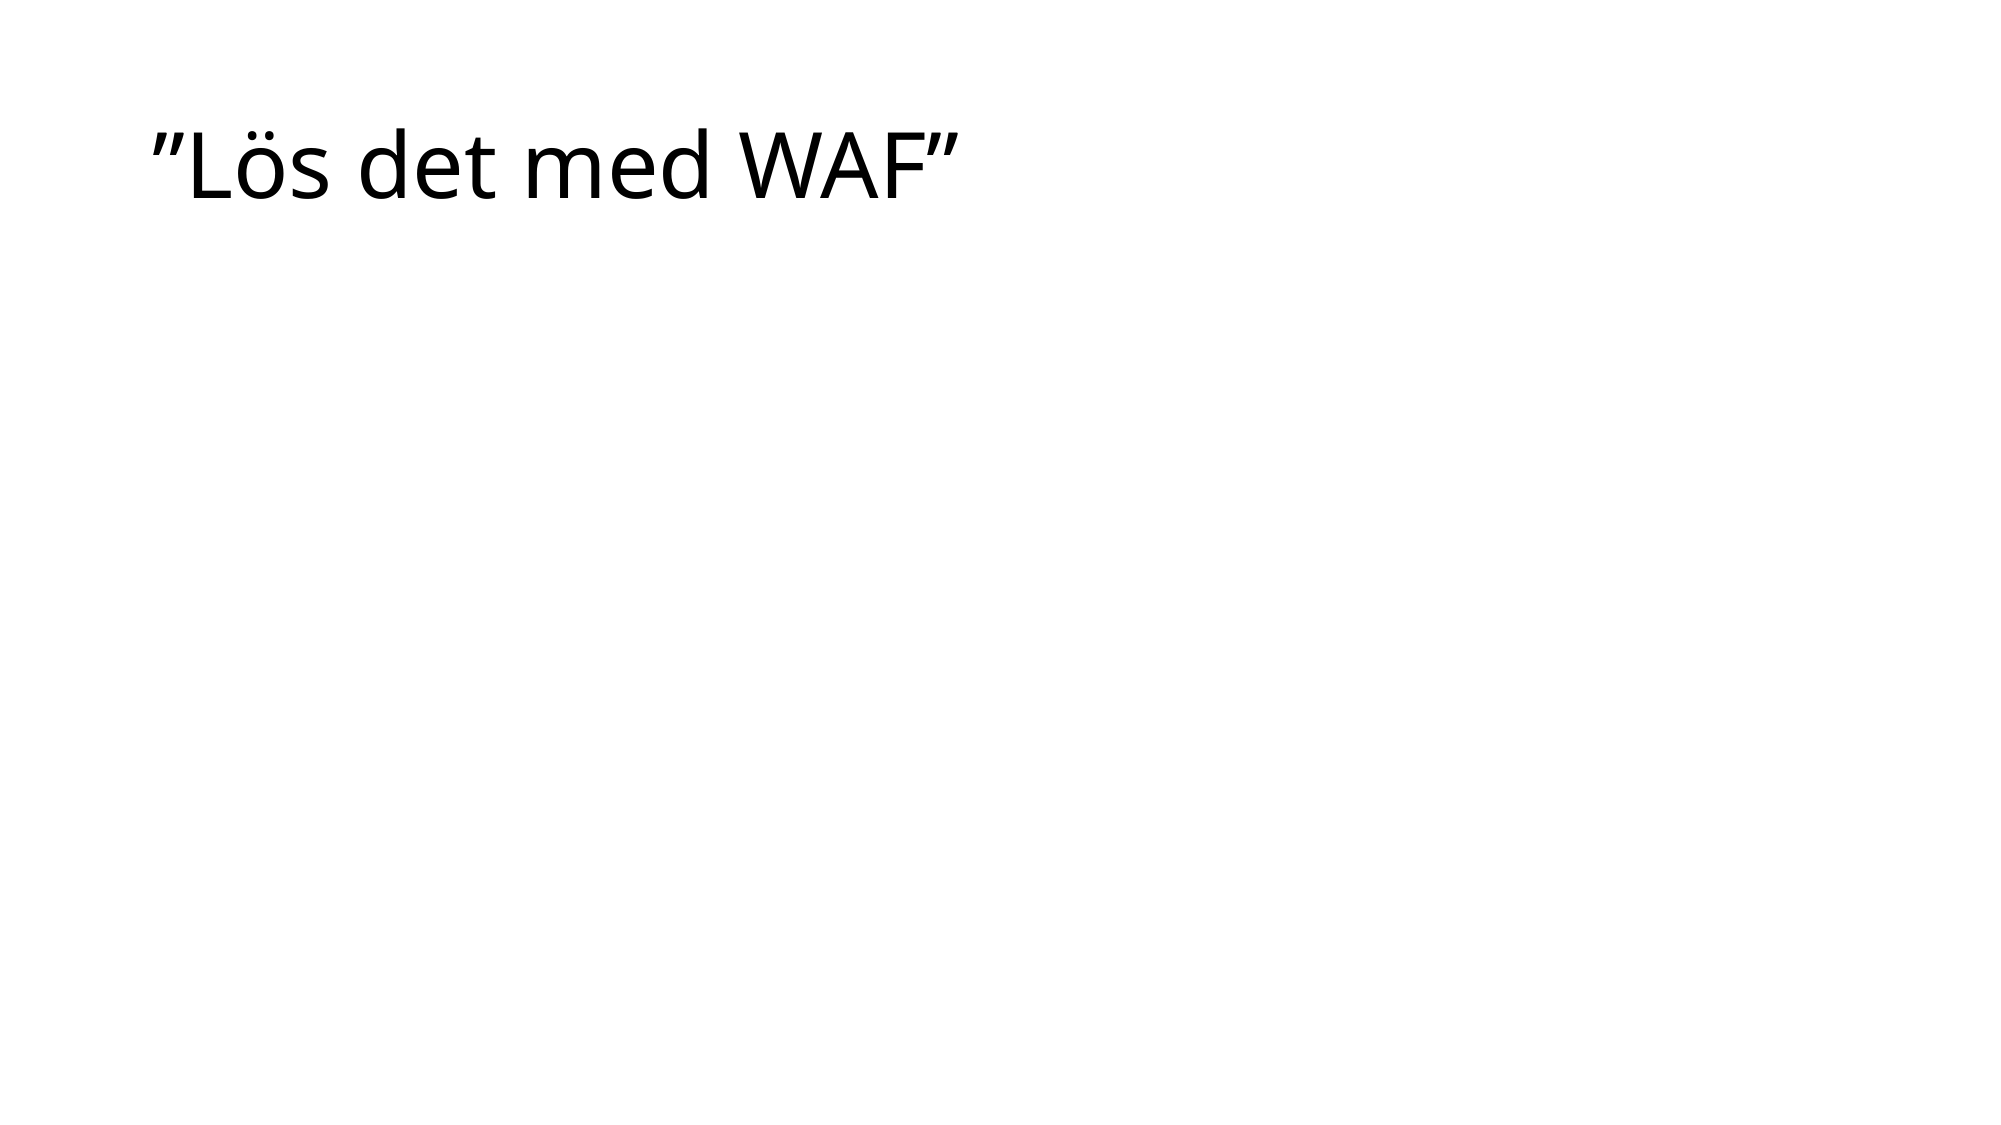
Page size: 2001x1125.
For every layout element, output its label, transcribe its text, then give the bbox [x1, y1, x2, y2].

title ”Lös det med WAF” [137, 59, 1863, 278]
